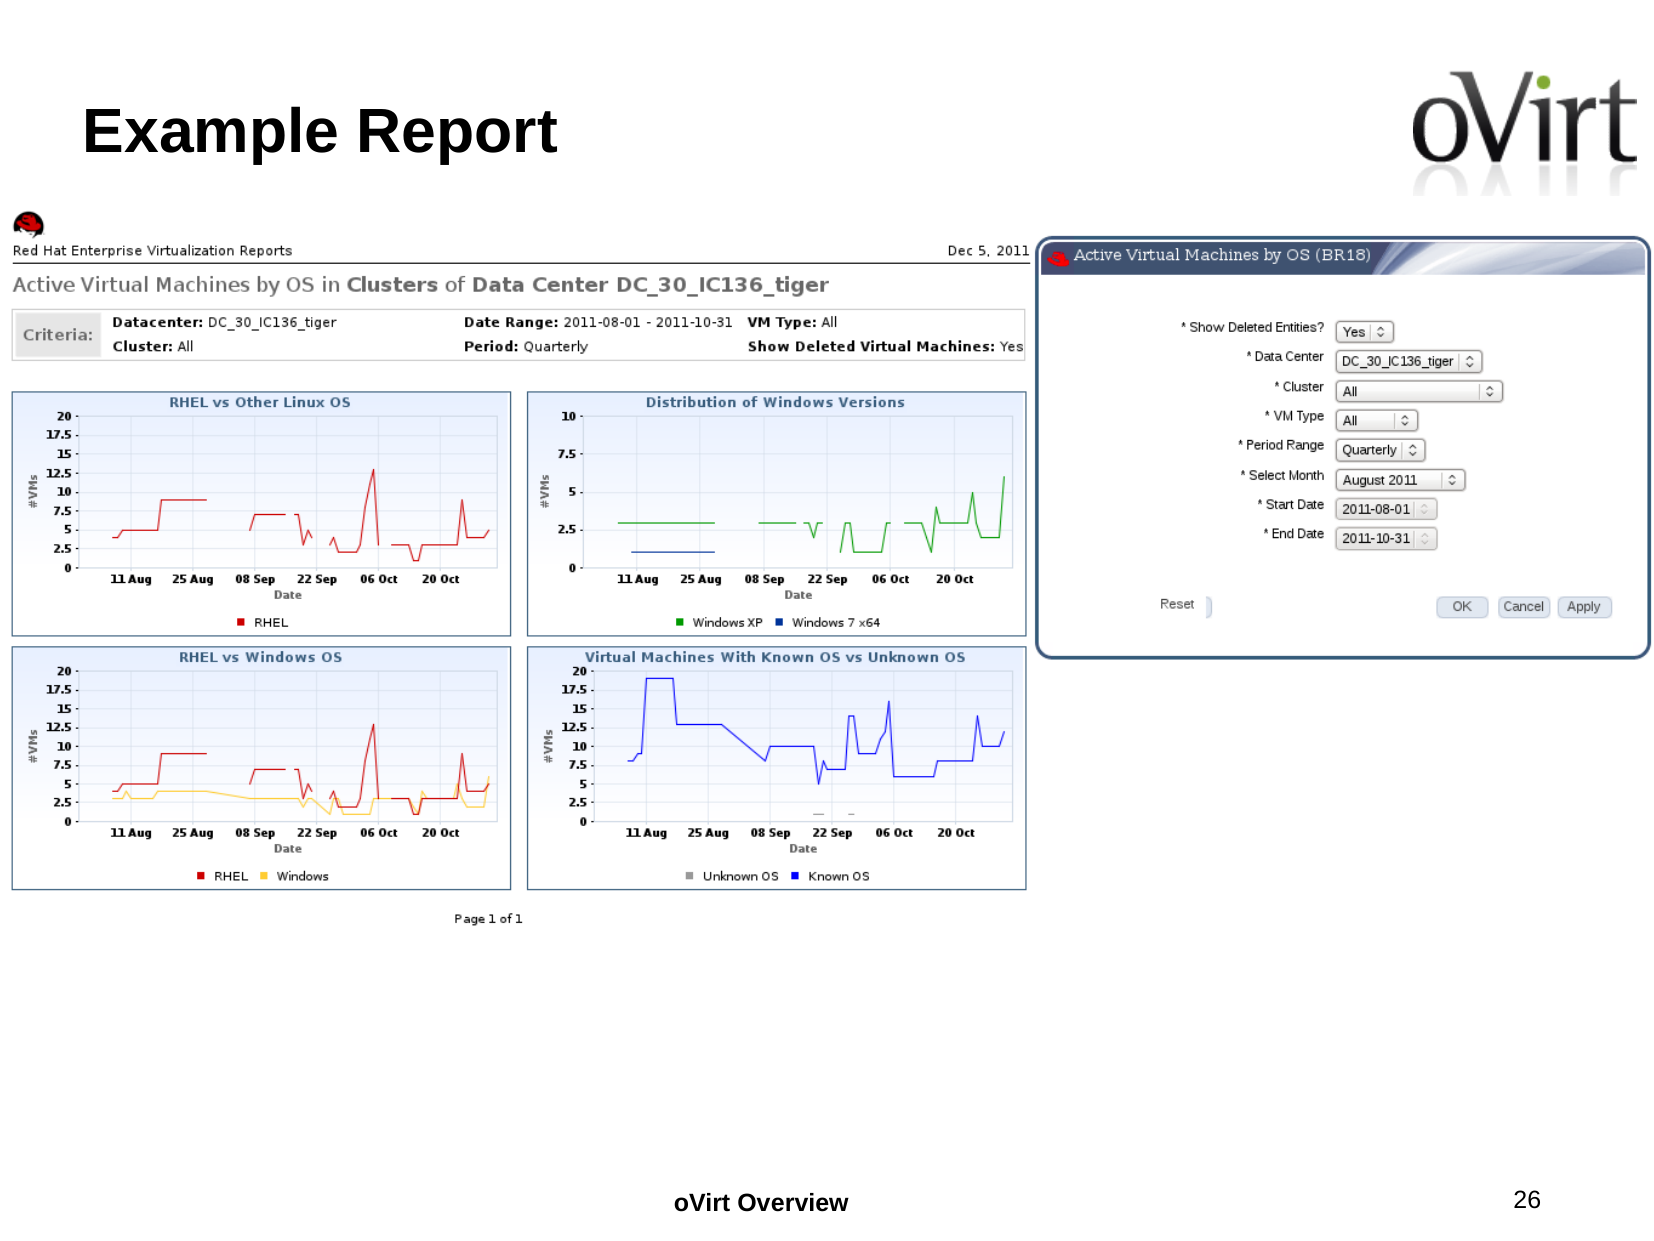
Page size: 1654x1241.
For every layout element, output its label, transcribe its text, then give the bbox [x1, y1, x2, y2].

title Example Report [82, 37, 1571, 196]
picture [2, 63, 1654, 934]
